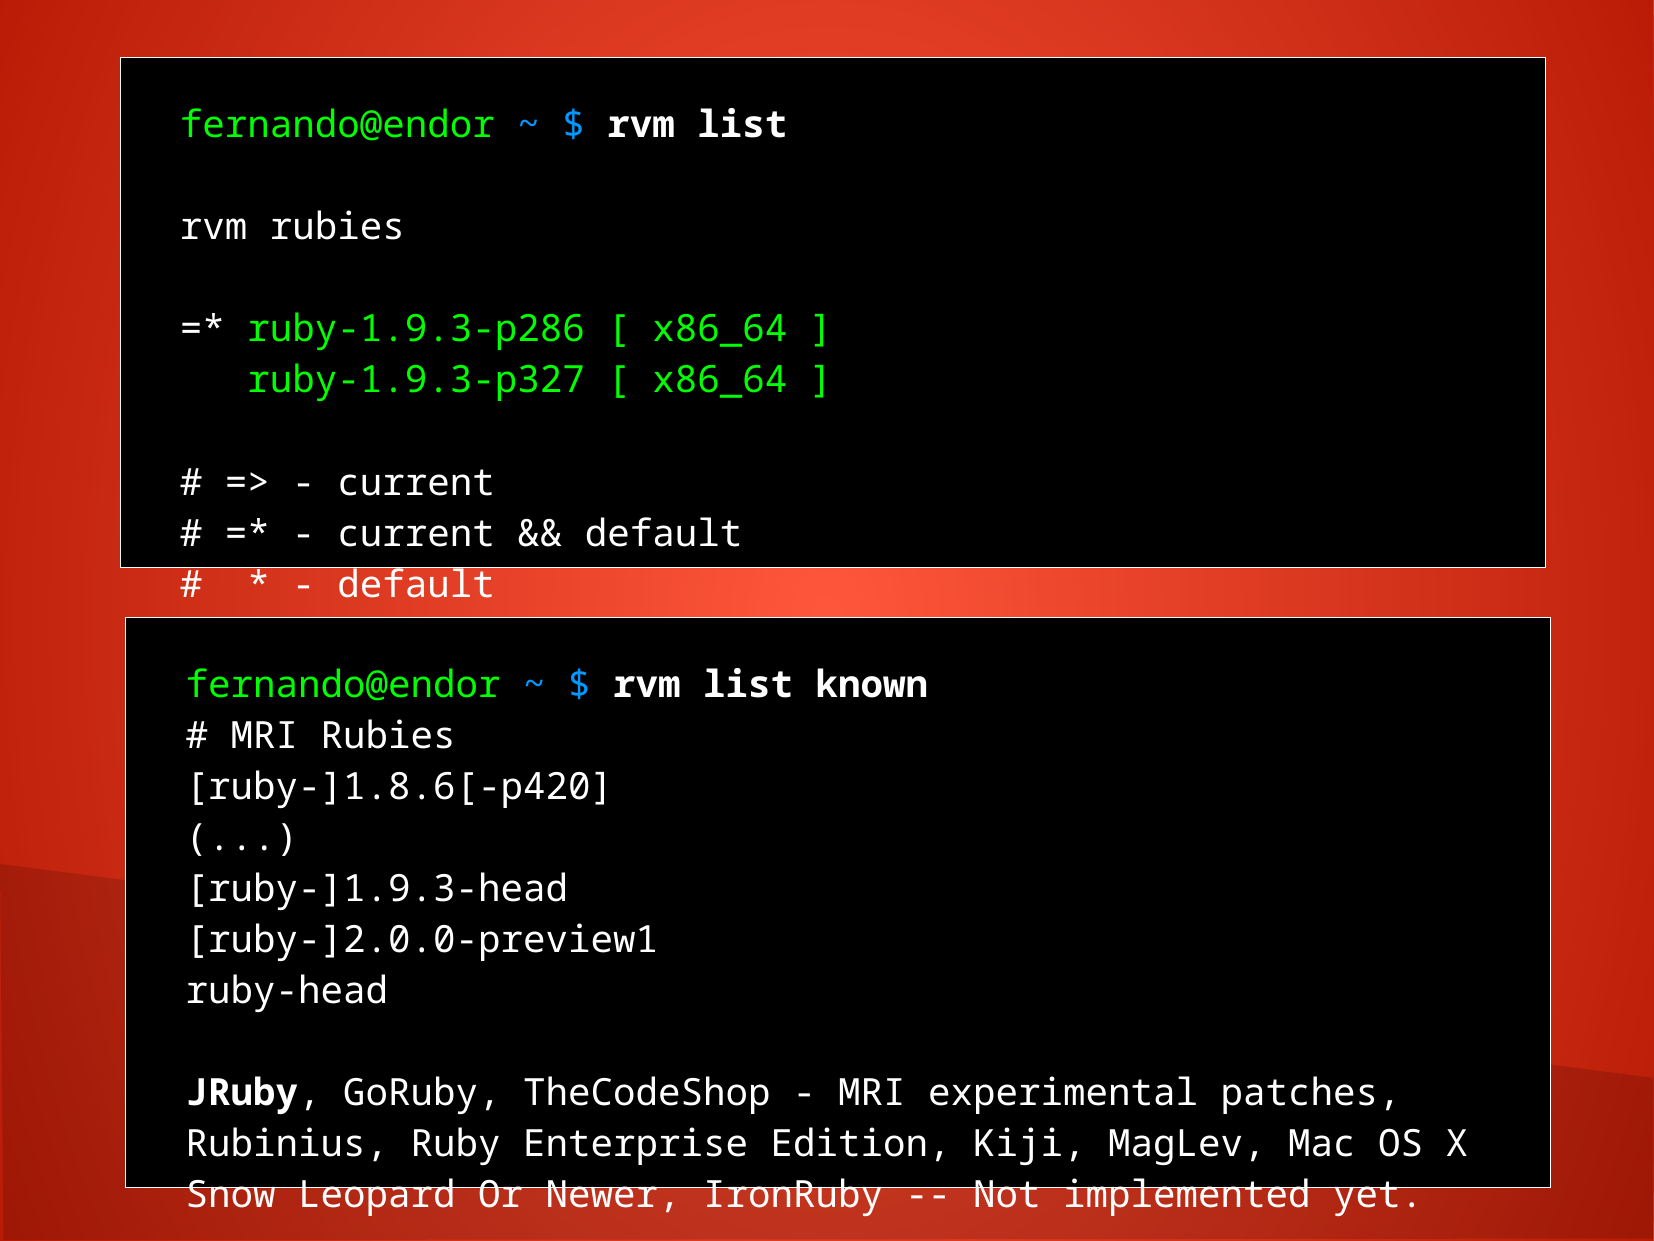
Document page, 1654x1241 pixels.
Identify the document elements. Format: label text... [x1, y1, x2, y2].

text_box fernando@endor ~ $ rvm list rvm rubies =* ruby-1.9.3-p286 [ x86_64 ] ruby-1.9.3-p327 [ x86_64 ] # => - current # =* - current && default # * - default [165, 90, 1516, 586]
text_box [800, 1183, 809, 1188]
text_box [120, 57, 1546, 568]
text_box [484, 1183, 495, 1188]
text_box [125, 617, 1551, 1188]
text_box fernando@endor ~ $ rvm list known # MRI Rubies [ruby-]1.8.6[-p420] (...) [ruby-]1.9.3-head [ruby-]2.0.0-preview1 ruby-head JRuby, GoRuby, TheCodeShop - MRI experimental patches, Rubinius, Ruby Enterprise Edition, Kiji, MagLev, Mac OS X Snow Leopard Or Newer, IronRuby -- Not implemented yet. [170, 650, 1521, 1147]
